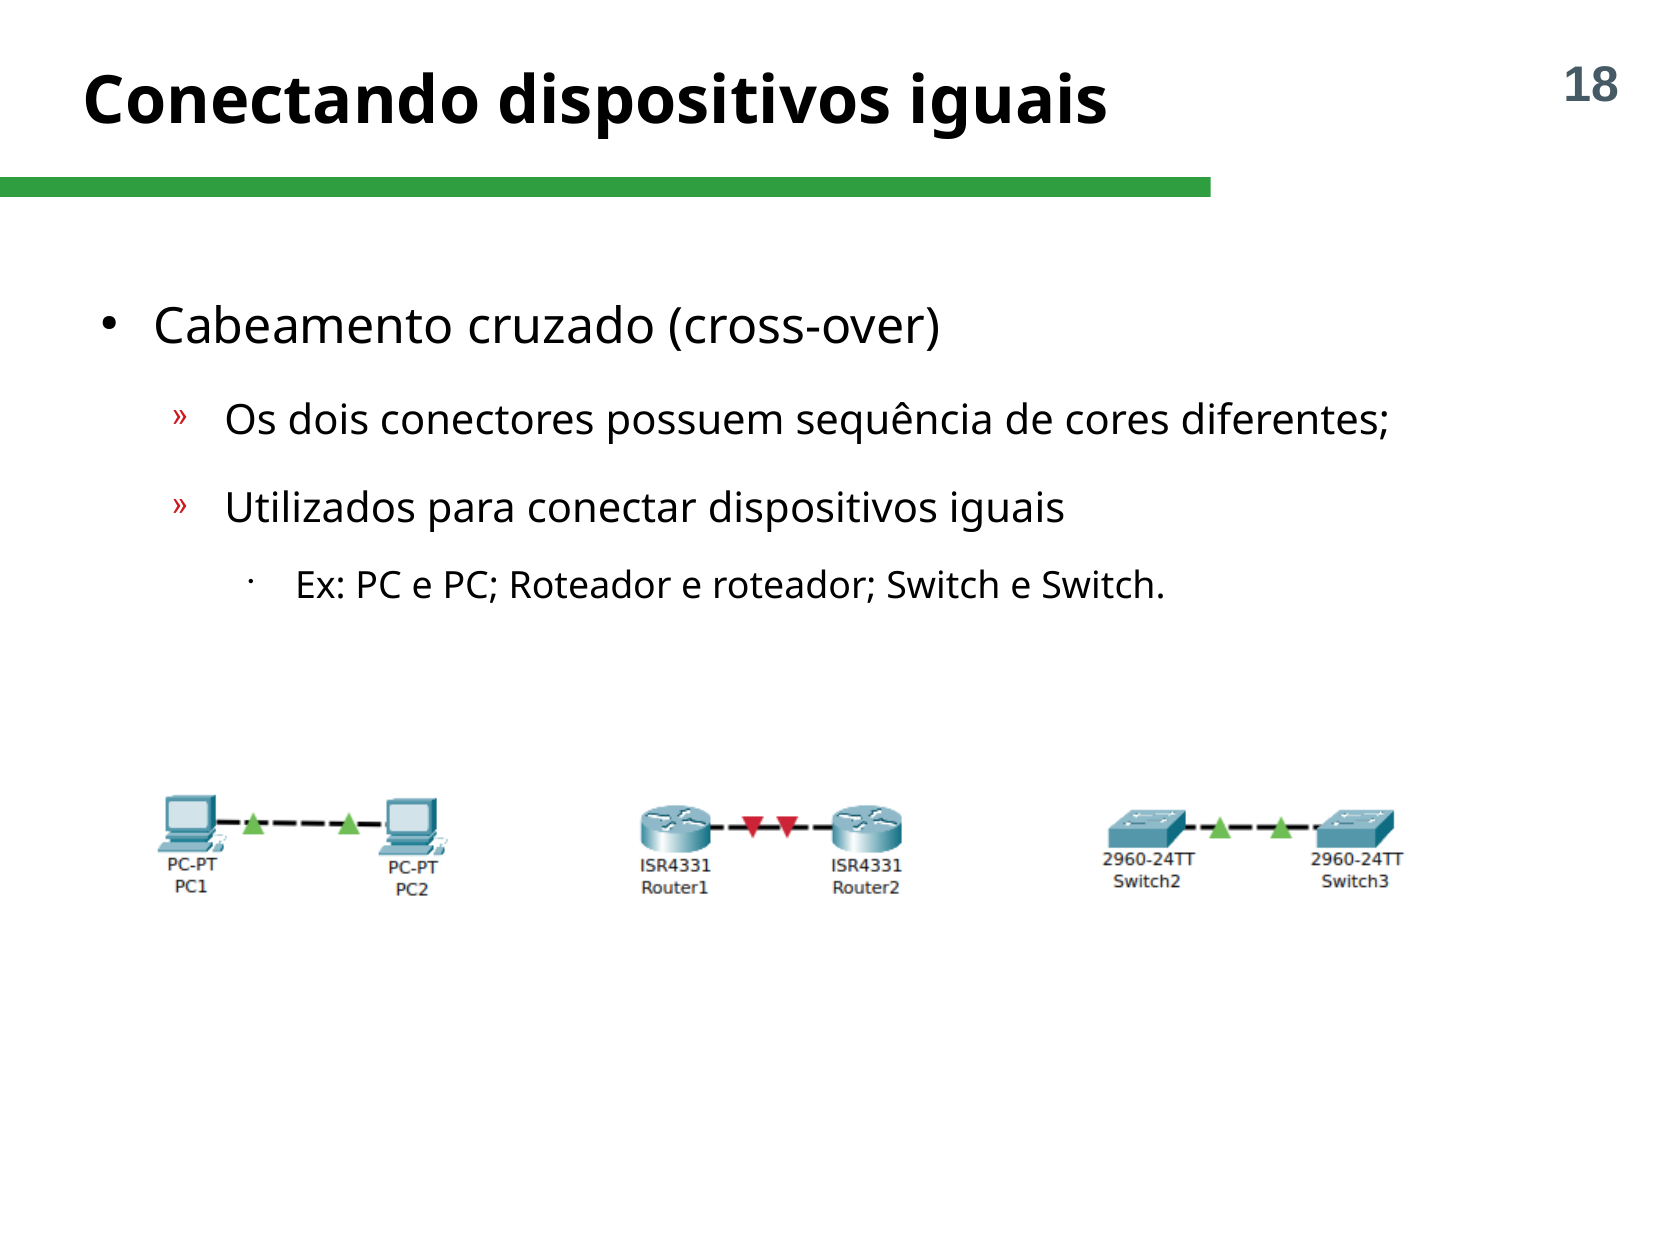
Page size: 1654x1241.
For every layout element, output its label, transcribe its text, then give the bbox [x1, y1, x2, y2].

list Cabeamento cruzado (cross-over) Os dois conectores possuem sequência de cores diferentes; Utilizados para conectar dispositivos iguais Ex: PC e PC; Roteador e roteador; Switch e Switch. [82, 290, 1571, 1211]
picture [144, 767, 473, 921]
title Conectando dispositivos iguais [82, 0, 1152, 202]
picture [623, 782, 916, 916]
picture [1092, 766, 1413, 916]
